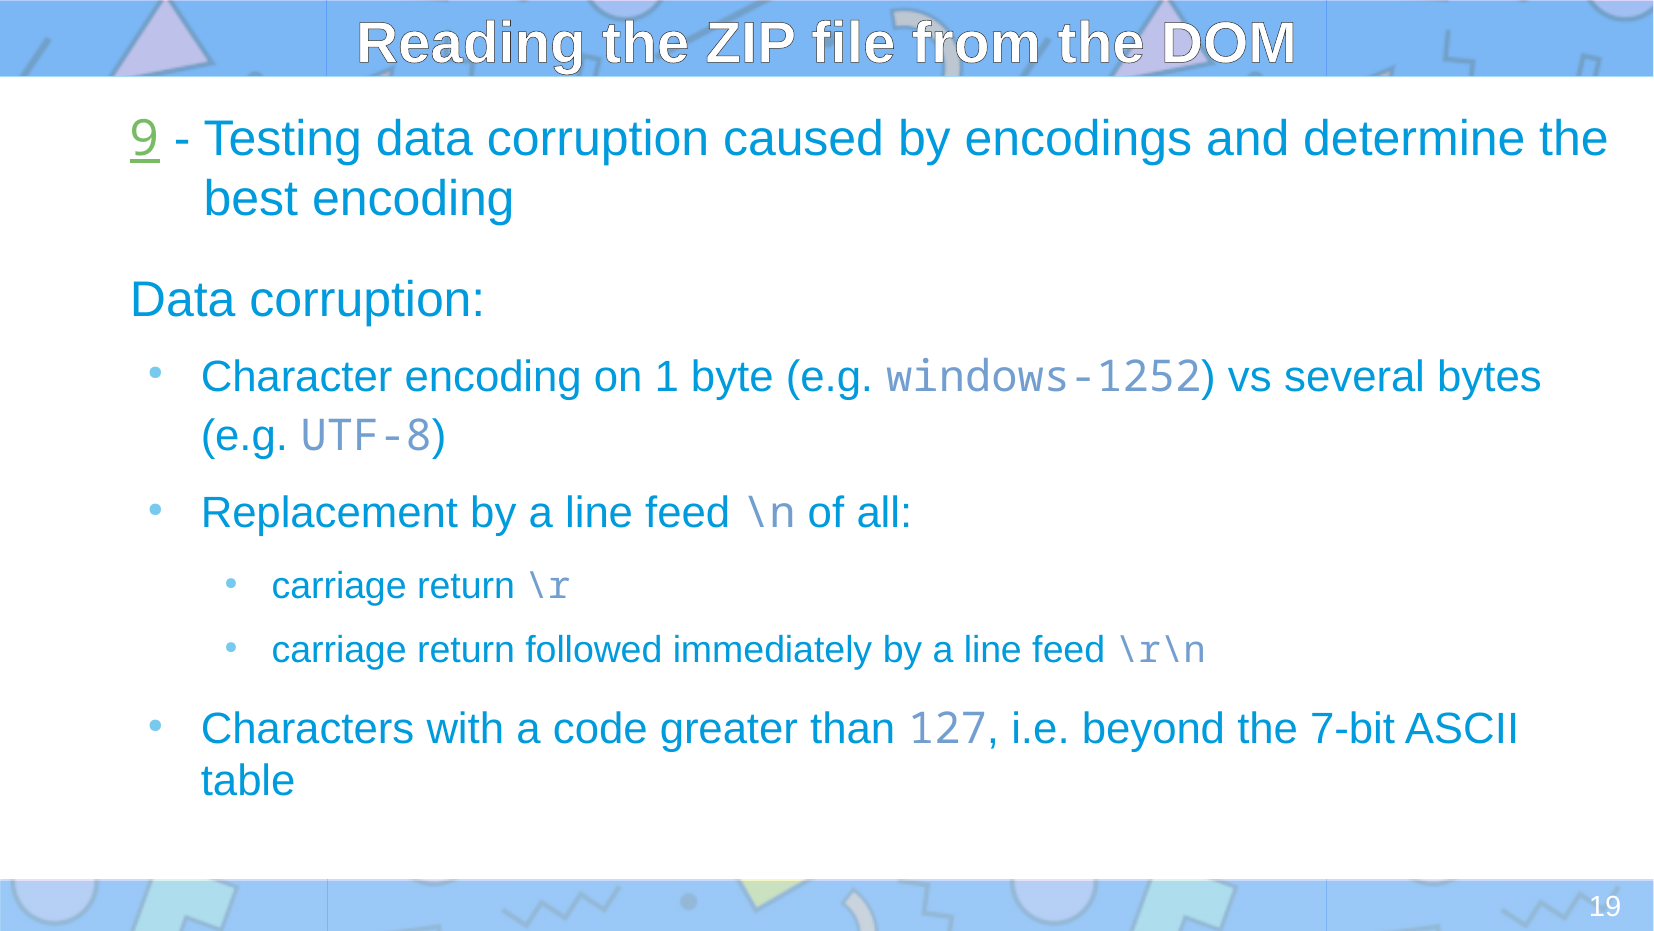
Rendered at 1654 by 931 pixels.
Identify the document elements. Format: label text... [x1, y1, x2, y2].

title Reading the ZIP file from the DOM [59, 3, 1595, 82]
picture [0, 879, 1654, 931]
list 9 - Testing data corruption caused by encodings and determine the best encoding Data corruption: Character encoding on 1 byte (e.g. windows-1252) vs several bytes (e.g. UTF-8) Replacement by a line feed \n of all: carriage return \r carriage return followed immediately by a line feed \r\n Characters with a code greater than 127, i.e. beyond the 7-bit ASCII table [59, 101, 1613, 863]
picture [0, 0, 1654, 76]
